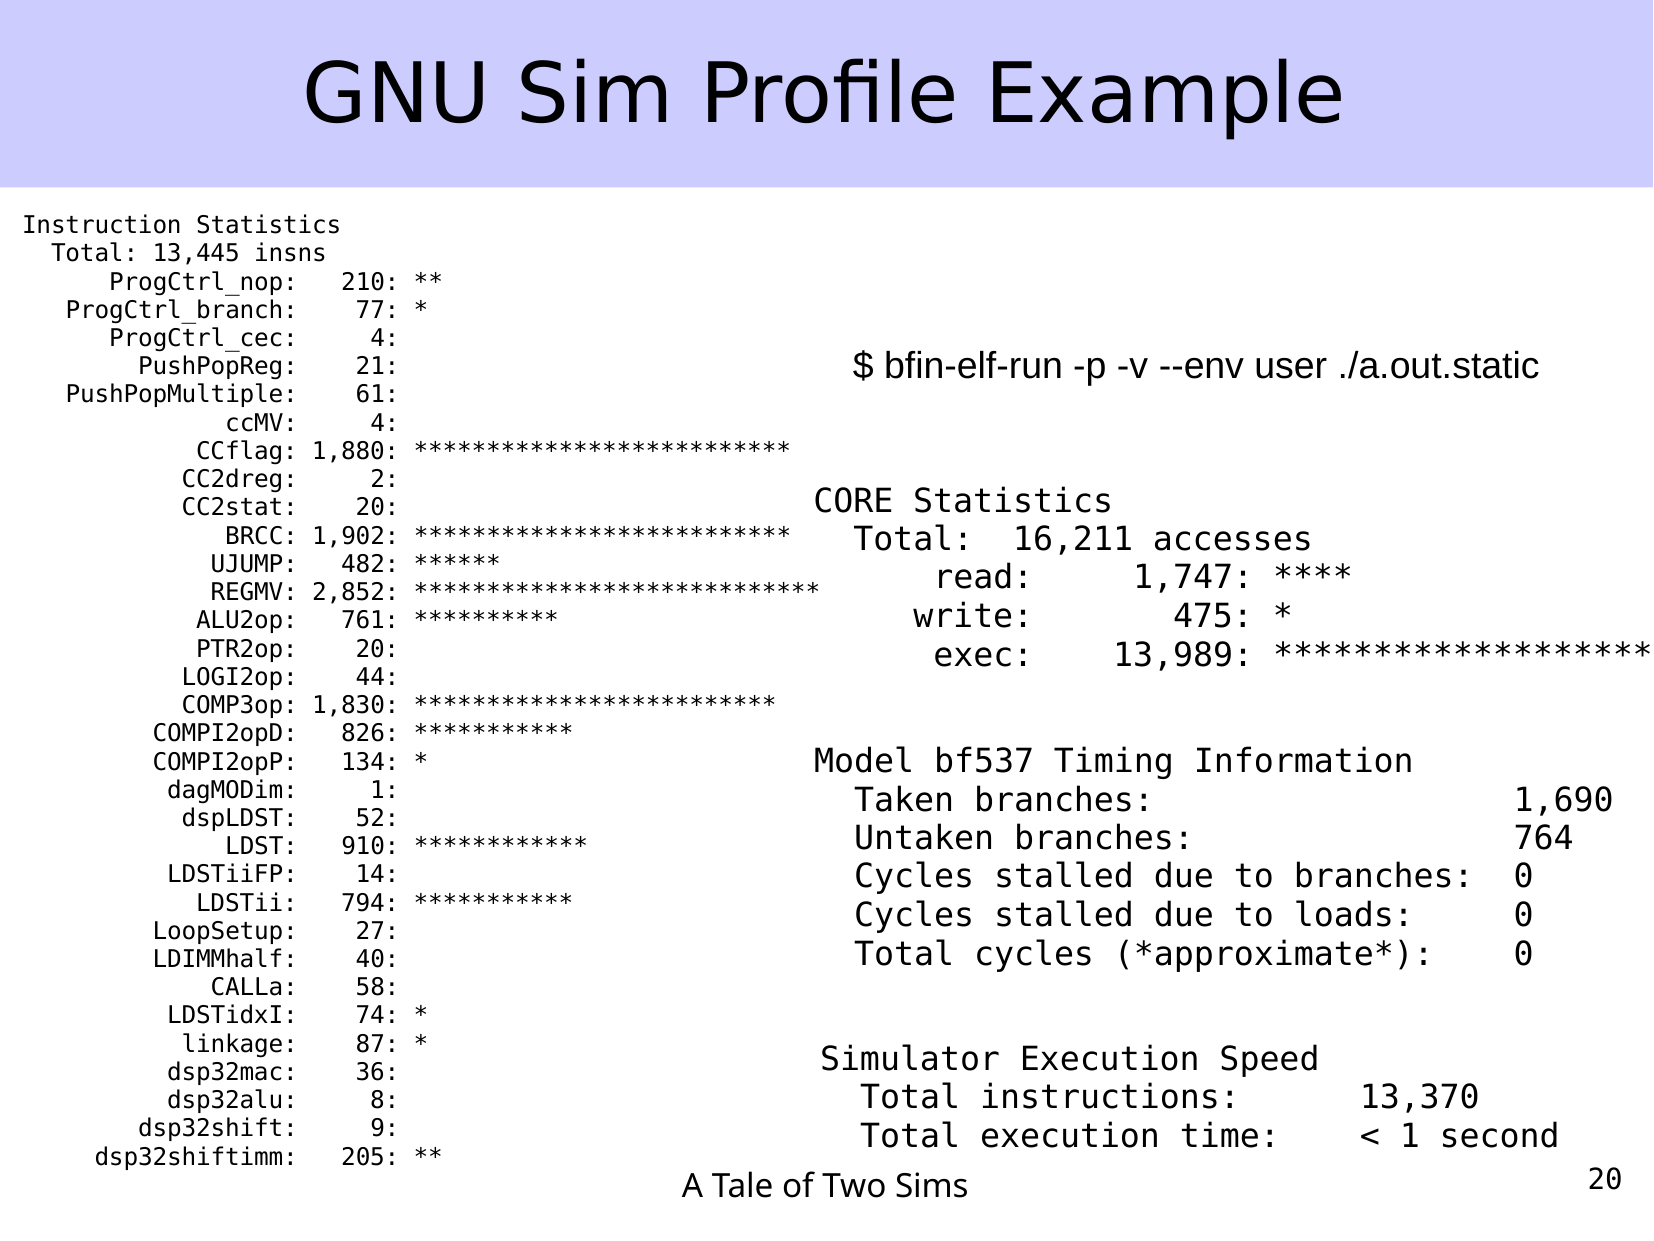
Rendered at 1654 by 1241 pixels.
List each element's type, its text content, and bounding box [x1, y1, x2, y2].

text_box Simulator Execution Speed Total instructions: 13,370 Total execution time: < 1 second [793, 1032, 1576, 1163]
title GNU Sim Profile Example [0, 0, 1651, 188]
text_box Model bf537 Timing Information Taken branches: 1,690 Untaken branches: 764 Cycles stalled due to branches: 0 Cycles stalled due to loads: 0 Total cycles (*approximate*): 0 [787, 734, 1630, 981]
text_box $ bfin-elf-run -p -v --env user ./a.out.static [825, 337, 1556, 395]
list Instruction Statistics Total: 13,445 insns ProgCtrl_nop: 210: ** ProgCtrl_branch: 77: * ProgCtrl_cec: 4: PushPopReg: 21: PushPopMultiple: 61: ccMV: 4: CCflag: 1,880: ************************** CC2dreg: 2: CC2stat: 20: BRCC: 1,902: ************************** UJUMP: 482: ****** REGMV: 2,852: **************************** ALU2op: 761: ********** PTR2op: 20: LOGI2op: 44: COMP3op: 1,830: ************************* COMPI2opD: 826: *********** COMPI2opP: 134: * dagMODim: 1: dspLDST: 52: LDST: 910: ************ LDSTiiFP: 14: LDSTii: 794: *********** LoopSetup: 27: LDIMMhalf: 40: CALLa: 58: LDSTidxI: 74: * linkage: 87: * dsp32mac: 36: dsp32alu: 8: dsp32shift: 9: dsp32shiftimm: 205: ** [0, 211, 826, 1181]
text_box CORE Statistics Total: 16,211 accesses read: 1,747: **** write: 475: * exec: 13,989: **************************************** [786, 473, 1653, 682]
